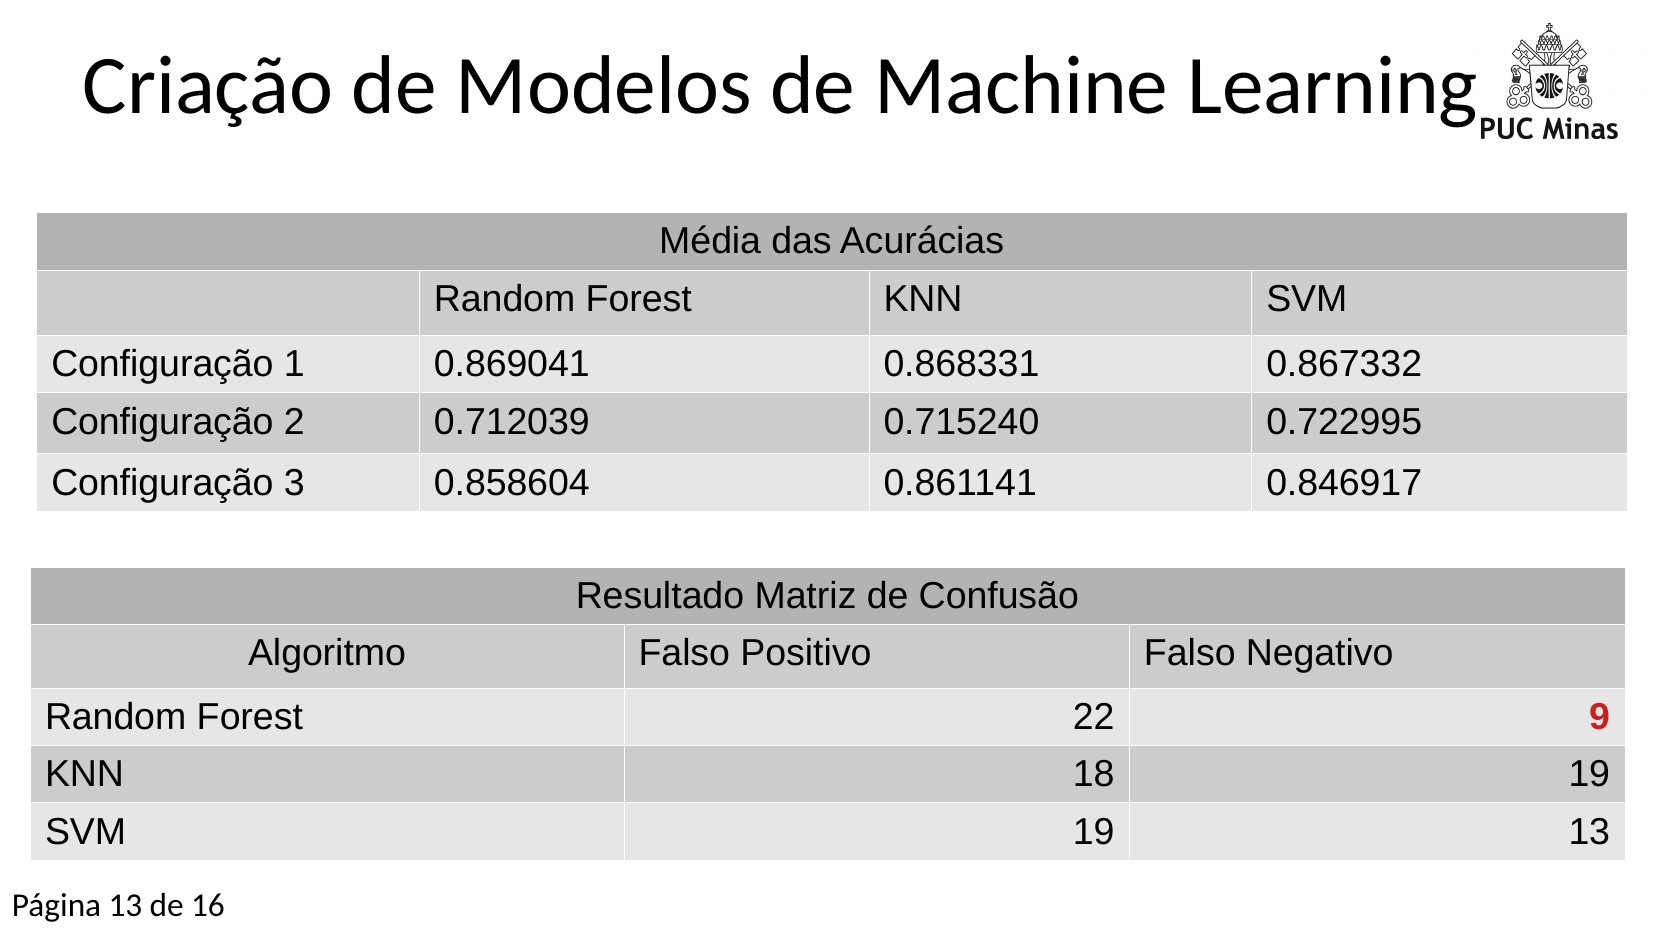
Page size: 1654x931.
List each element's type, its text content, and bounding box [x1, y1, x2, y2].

table_cell 18 [625, 746, 1129, 802]
table_cell [37, 271, 419, 335]
table_cell 0.869041 [420, 336, 869, 392]
picture [1446, 23, 1654, 140]
table_cell KNN [31, 746, 624, 802]
table_cell 22 [625, 689, 1129, 745]
table_cell 0.715240 [870, 393, 1251, 453]
text_box Página 13 de 16 [0, 891, 266, 931]
table_cell KNN [870, 271, 1251, 335]
table_cell Configuração 3 [37, 454, 419, 511]
table_cell SVM [1252, 271, 1627, 335]
table_cell Falso Positivo [625, 625, 1129, 688]
table_cell 0.858604 [420, 454, 869, 511]
table_cell 0.722995 [1252, 393, 1627, 453]
table_cell Configuração 2 [37, 393, 419, 453]
table_cell SVM [31, 803, 624, 860]
table_cell Configuração 1 [37, 336, 419, 392]
title Criação de Modelos de Machine Learning [82, 37, 1571, 148]
table_cell 0.867332 [1252, 336, 1627, 392]
table_header Resultado Matriz de Confusão [31, 568, 1625, 624]
table_cell Algoritmo [31, 625, 624, 688]
table_cell 13 [1130, 803, 1625, 860]
table_cell 9 [1130, 689, 1625, 745]
table_cell 19 [625, 803, 1129, 860]
table_cell 19 [1130, 746, 1625, 802]
table_cell 0.712039 [420, 393, 869, 453]
table_cell Random Forest [420, 271, 869, 335]
table_cell 0.846917 [1252, 454, 1627, 511]
table_cell Random Forest [31, 689, 624, 745]
table_cell Falso Negativo [1130, 625, 1625, 688]
table_cell 0.861141 [870, 454, 1251, 511]
table_header Média das Acurácias [37, 213, 1627, 270]
table_cell 0.868331 [870, 336, 1251, 392]
